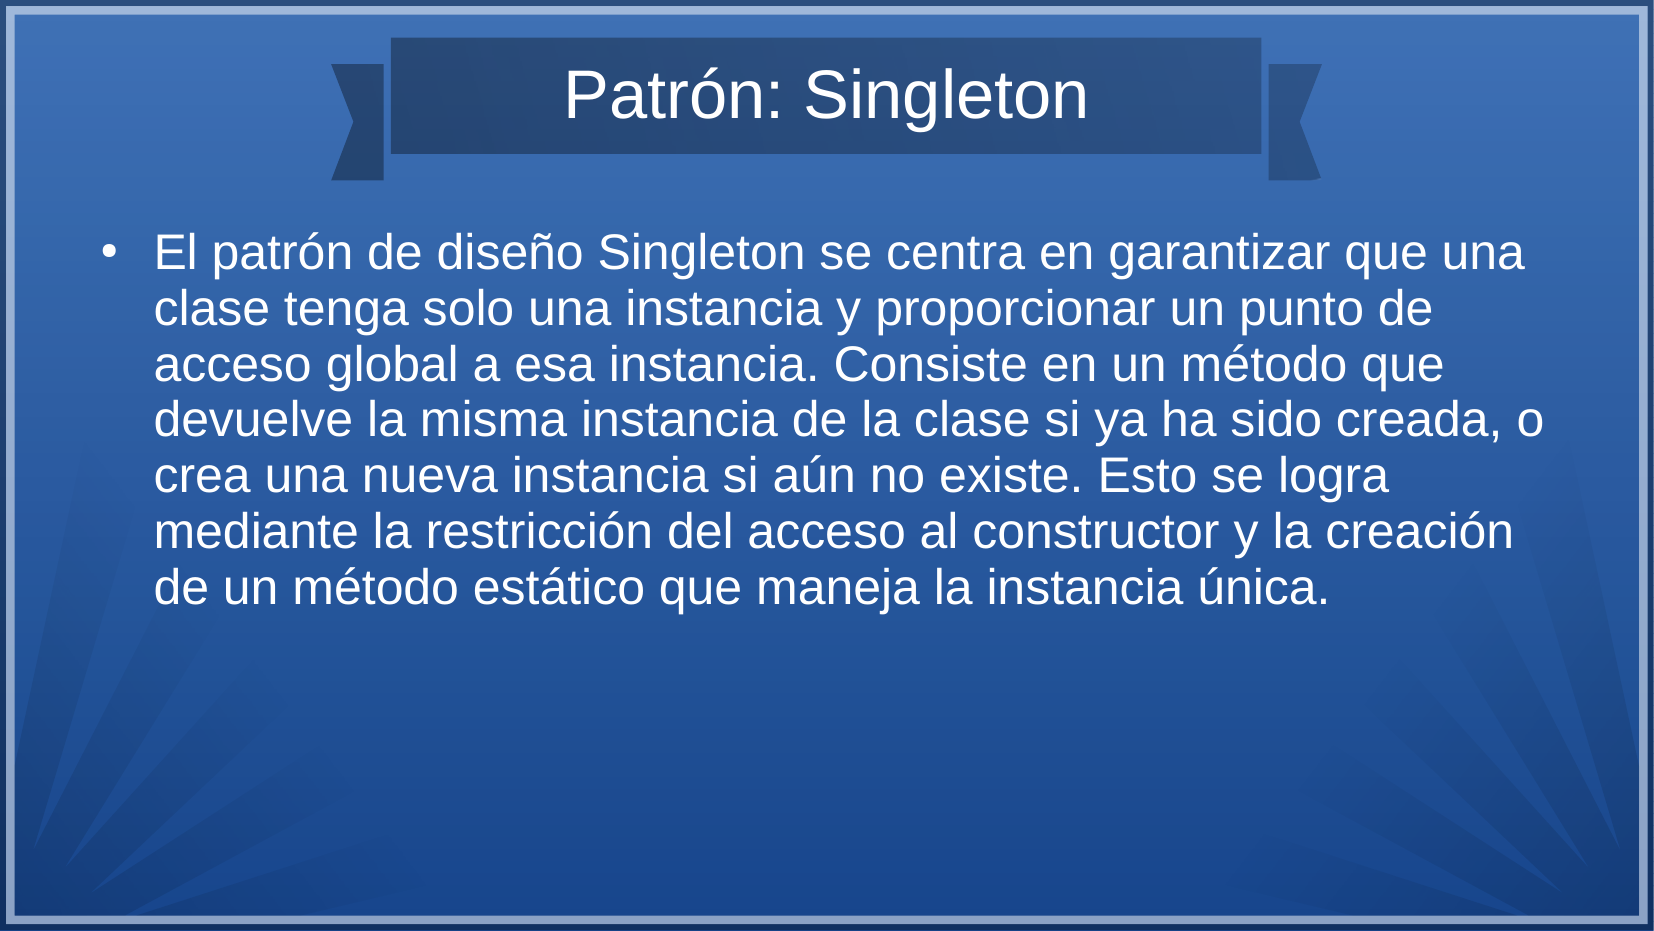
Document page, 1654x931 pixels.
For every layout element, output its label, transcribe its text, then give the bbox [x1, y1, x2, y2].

title Patrón: Singleton [389, 35, 1264, 154]
list El patrón de diseño Singleton se centra en garantizar que una clase tenga solo una instancia y proporcionar un punto de acceso global a esa instancia. Consiste en un método que devuelve la misma instancia de la clase si ya ha sido creada, o crea una nueva instancia si aún no existe. Esto se logra mediante la restricción del acceso al constructor y la creación de un método estático que maneja la instancia única. [82, 224, 1571, 848]
